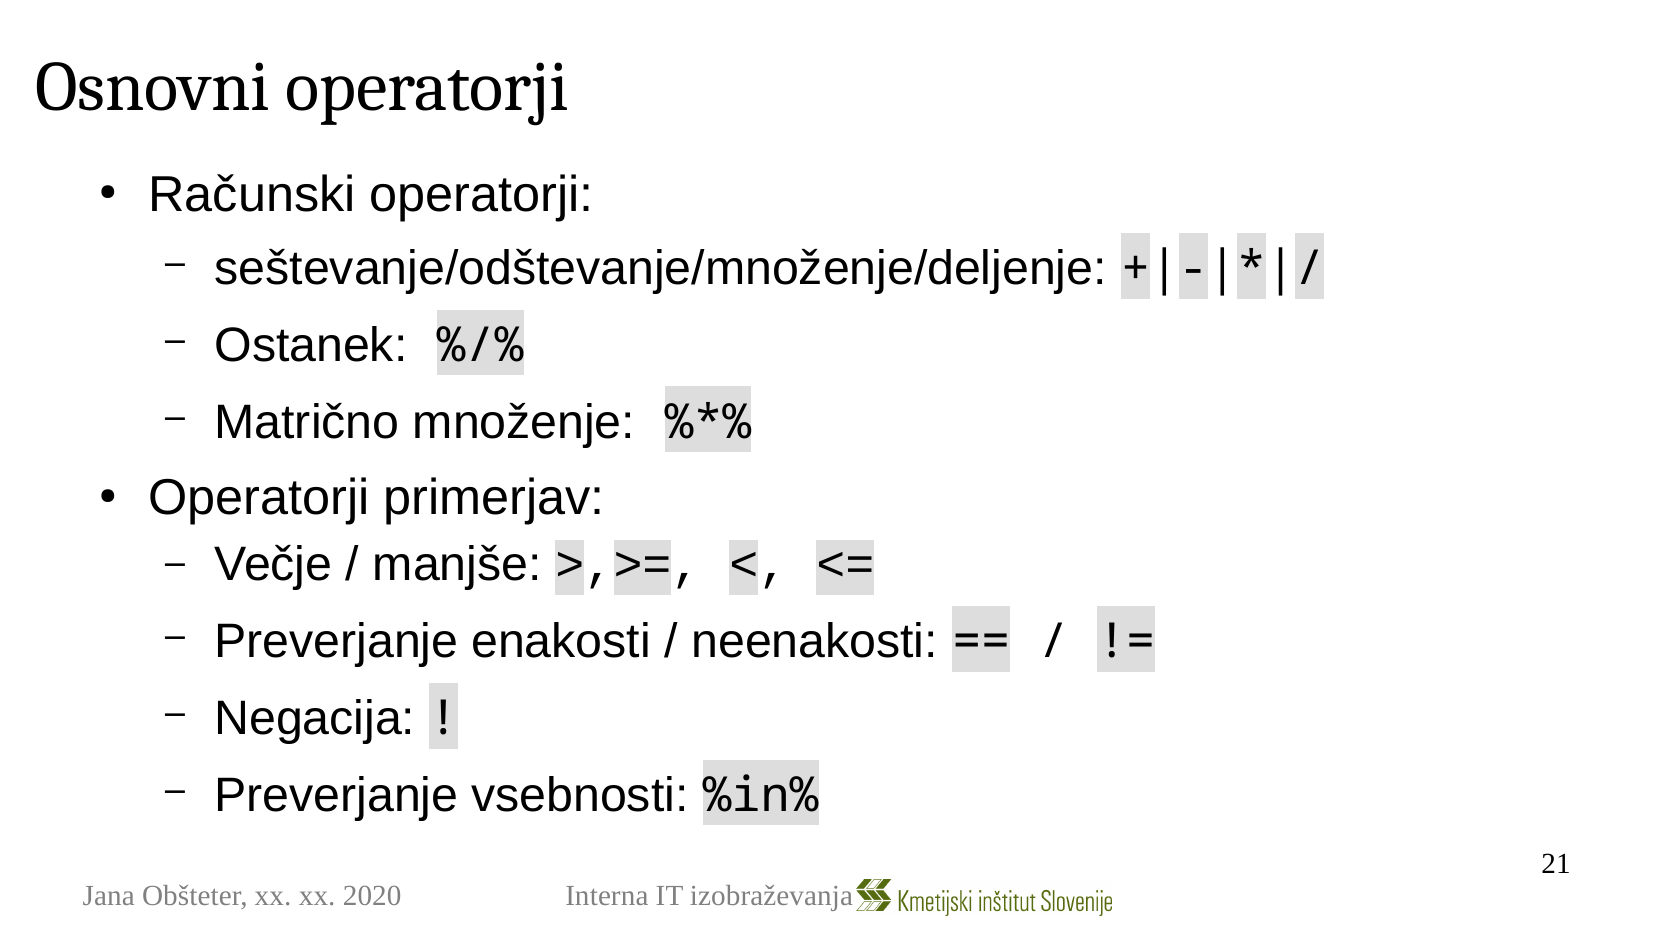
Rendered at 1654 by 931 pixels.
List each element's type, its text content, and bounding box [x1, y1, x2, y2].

list Računski operatorji: seštevanje/odštevanje/množenje/deljenje: +|-|*|/ Ostanek: %/% Matrično množenje: %*% Operatorji primerjav: Večje / manjše: >,>=, <, <= Preverjanje enakosti / neenakosti: == / != Negacija: ! Preverjanje vsebnosti: %in% [82, 165, 1619, 827]
picture [856, 879, 1112, 916]
title Osnovni operatorji [35, 21, 1524, 154]
